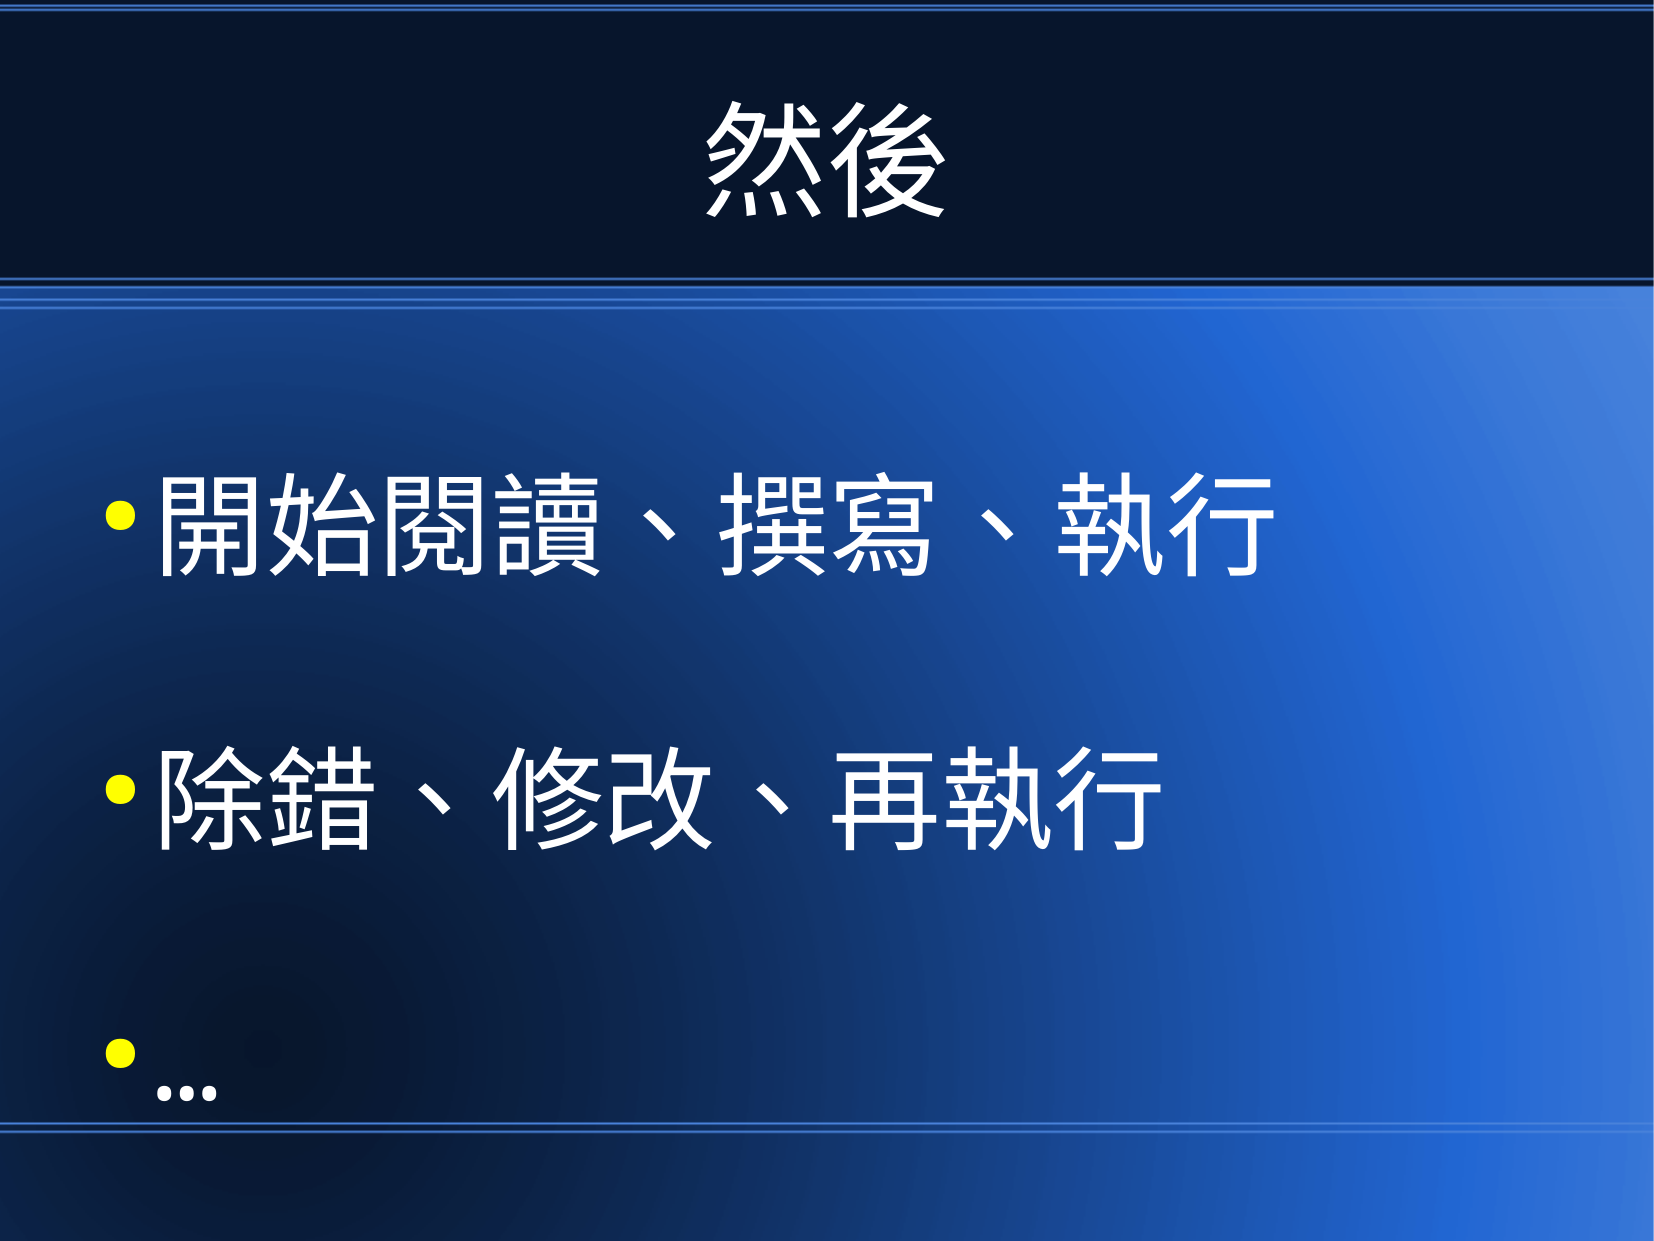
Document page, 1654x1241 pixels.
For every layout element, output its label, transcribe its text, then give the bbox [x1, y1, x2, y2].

list 開始閱讀、撰寫、執行 除錯、修改、再執行 … [82, 355, 1571, 1241]
title 然後 [82, 49, 1571, 257]
picture [0, 0, 1654, 1241]
